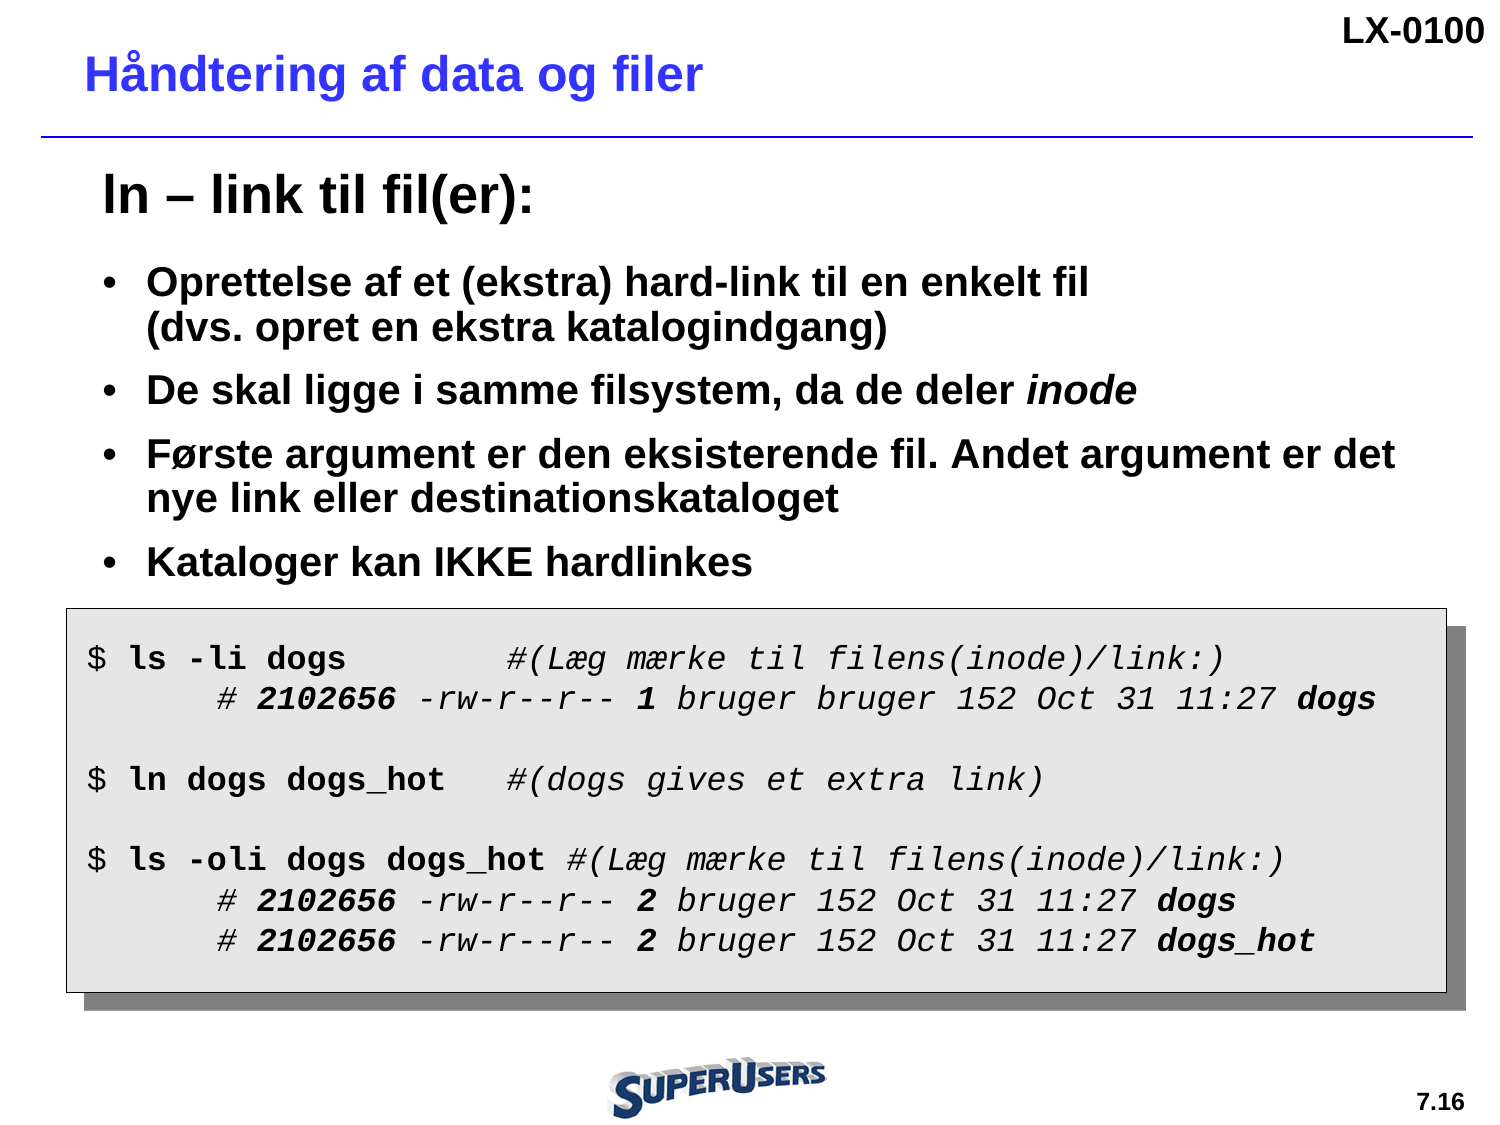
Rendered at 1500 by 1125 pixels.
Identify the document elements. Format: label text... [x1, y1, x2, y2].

subtitle [92, 172, 1402, 253]
title Håndtering af data og filer [76, 39, 1424, 126]
list ln – link til fil(er): [88, 160, 1418, 237]
picture [605, 1057, 827, 1122]
list Oprettelse af et (ekstra) hard-link til en enkelt fil (dvs. opret en ekstra katalogindgang) De skal ligge i samme filsystem, da de deler inode Første argument er den eksisterende fil. Andet argument er det nye link eller destinationskataloget Kataloger kan IKKE hardlinkes [88, 253, 1418, 608]
text_box $ ls -li dogs #(Læg mærke til filens(inode)/link:) # 2102656 -rw-r--r-- 1 bruger bruger 152 Oct 31 11:27 dogs $ ln dogs dogs_hot #(dogs gives et extra link) $ ls -oli dogs dogs_hot #(Læg mærke til filens(inode)/link:) # 2102656 -rw-r--r-- 2 bruger 152 Oct 31 11:27 dogs # 2102656 -rw-r--r-- 2 bruger 152 Oct 31 11:27 dogs_hot [66, 608, 1447, 993]
